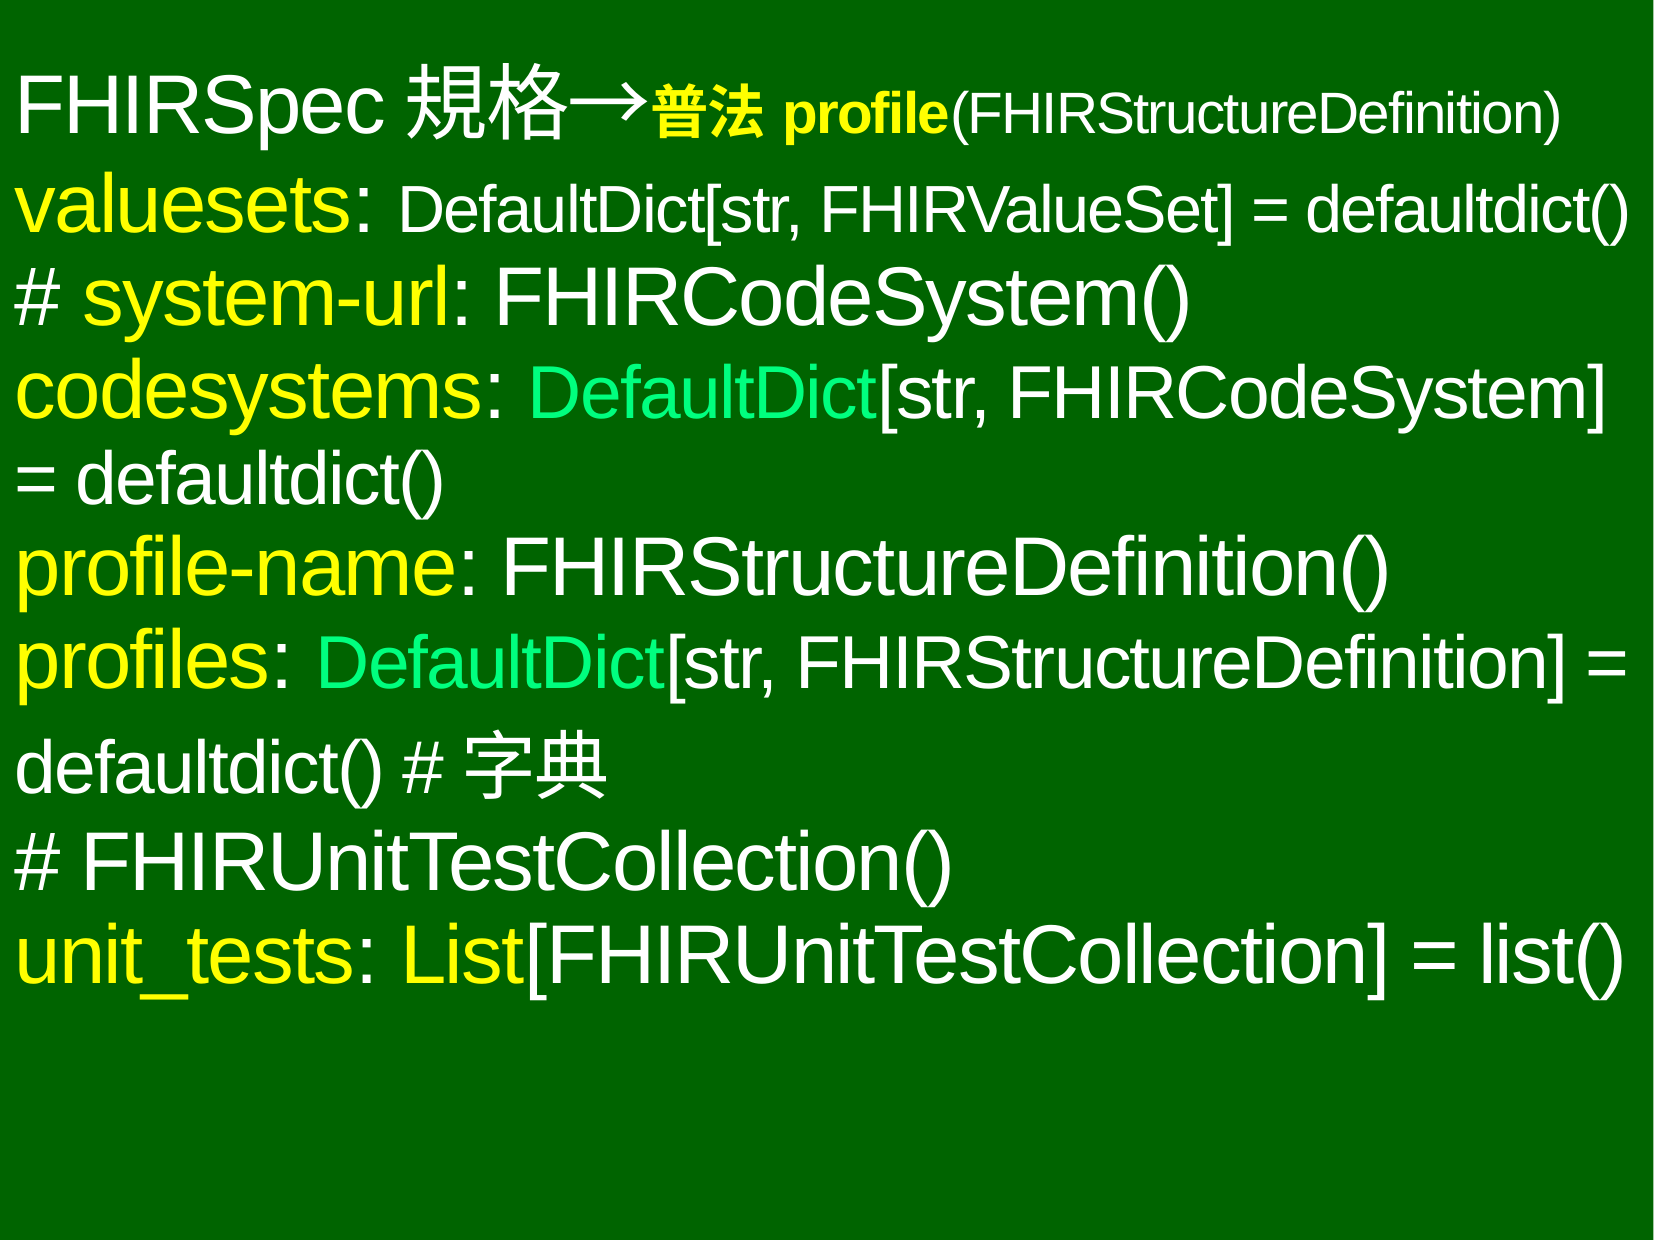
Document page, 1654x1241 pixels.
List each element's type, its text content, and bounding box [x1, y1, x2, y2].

text_box FHIRSpec規格→普法profile(FHIRStructureDefinition) valuesets: DefaultDict[str, FHIRValueSet] = defaultdict() # system-url: FHIRCodeSystem() codesystems: DefaultDict[str, FHIRCodeSystem] = defaultdict() profile-name: FHIRStructureDefinition() profiles: DefaultDict[str, FHIRStructureDefinition] = defaultdict() #字典 # FHIRUnitTestCollection() unit_tests: List[FHIRUnitTestCollection] = list() [0, 29, 1654, 957]
